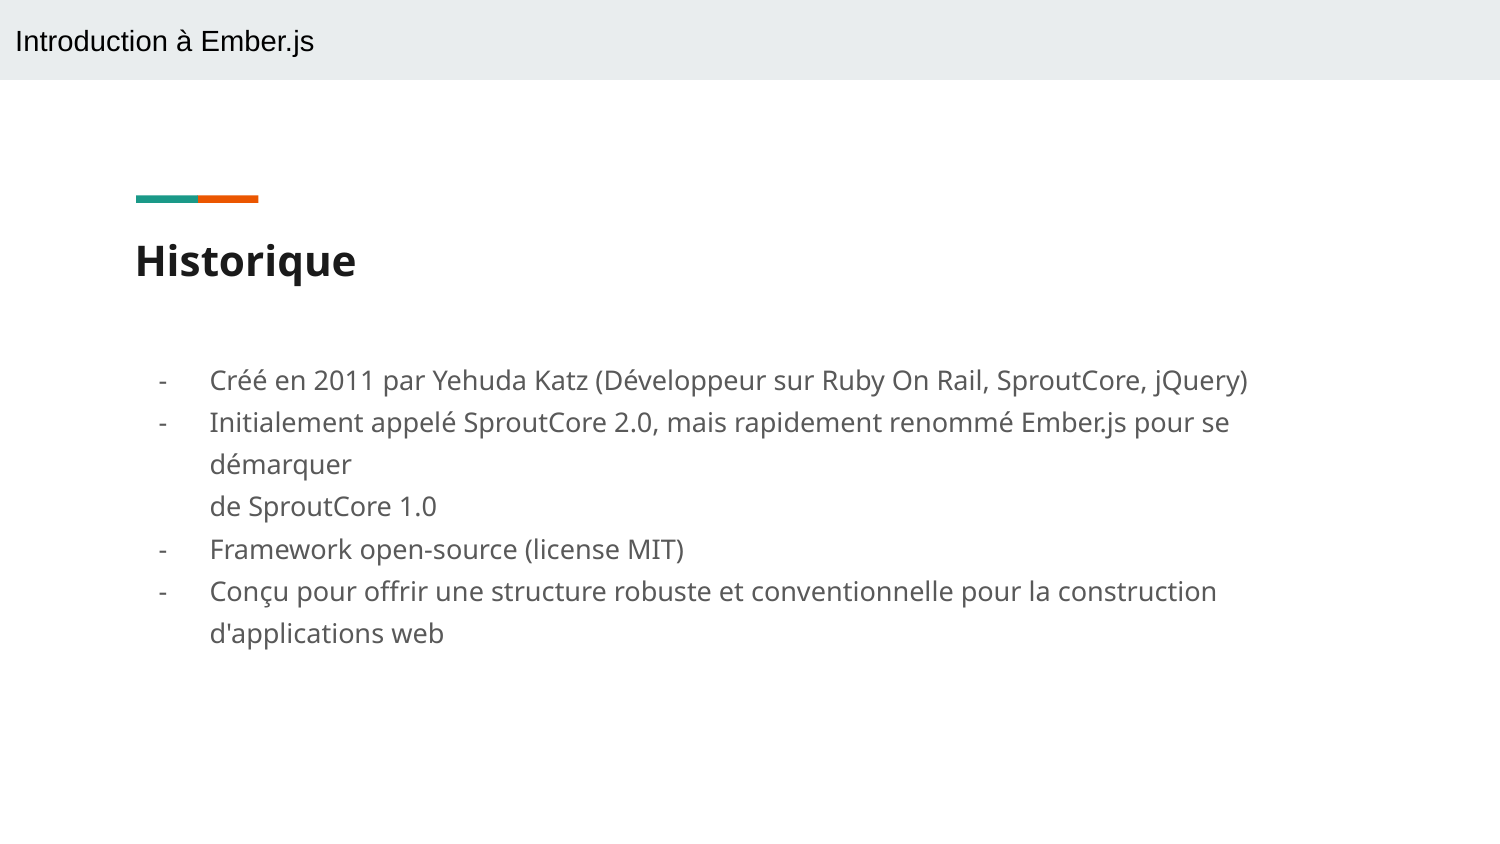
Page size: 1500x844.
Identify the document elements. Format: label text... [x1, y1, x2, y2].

title Historique [119, 216, 1381, 305]
list Créé en 2011 par Yehuda Katz (Développeur sur Ruby On Rail, SproutCore, jQuery) Initialement appelé SproutCore 2.0, mais rapidement renommé Ember.js pour se démarquer de SproutCore 1.0 Framework open-source (license MIT) Conçu pour offrir une structure robuste et conventionnelle pour la construction d'applications web [119, 341, 1381, 712]
